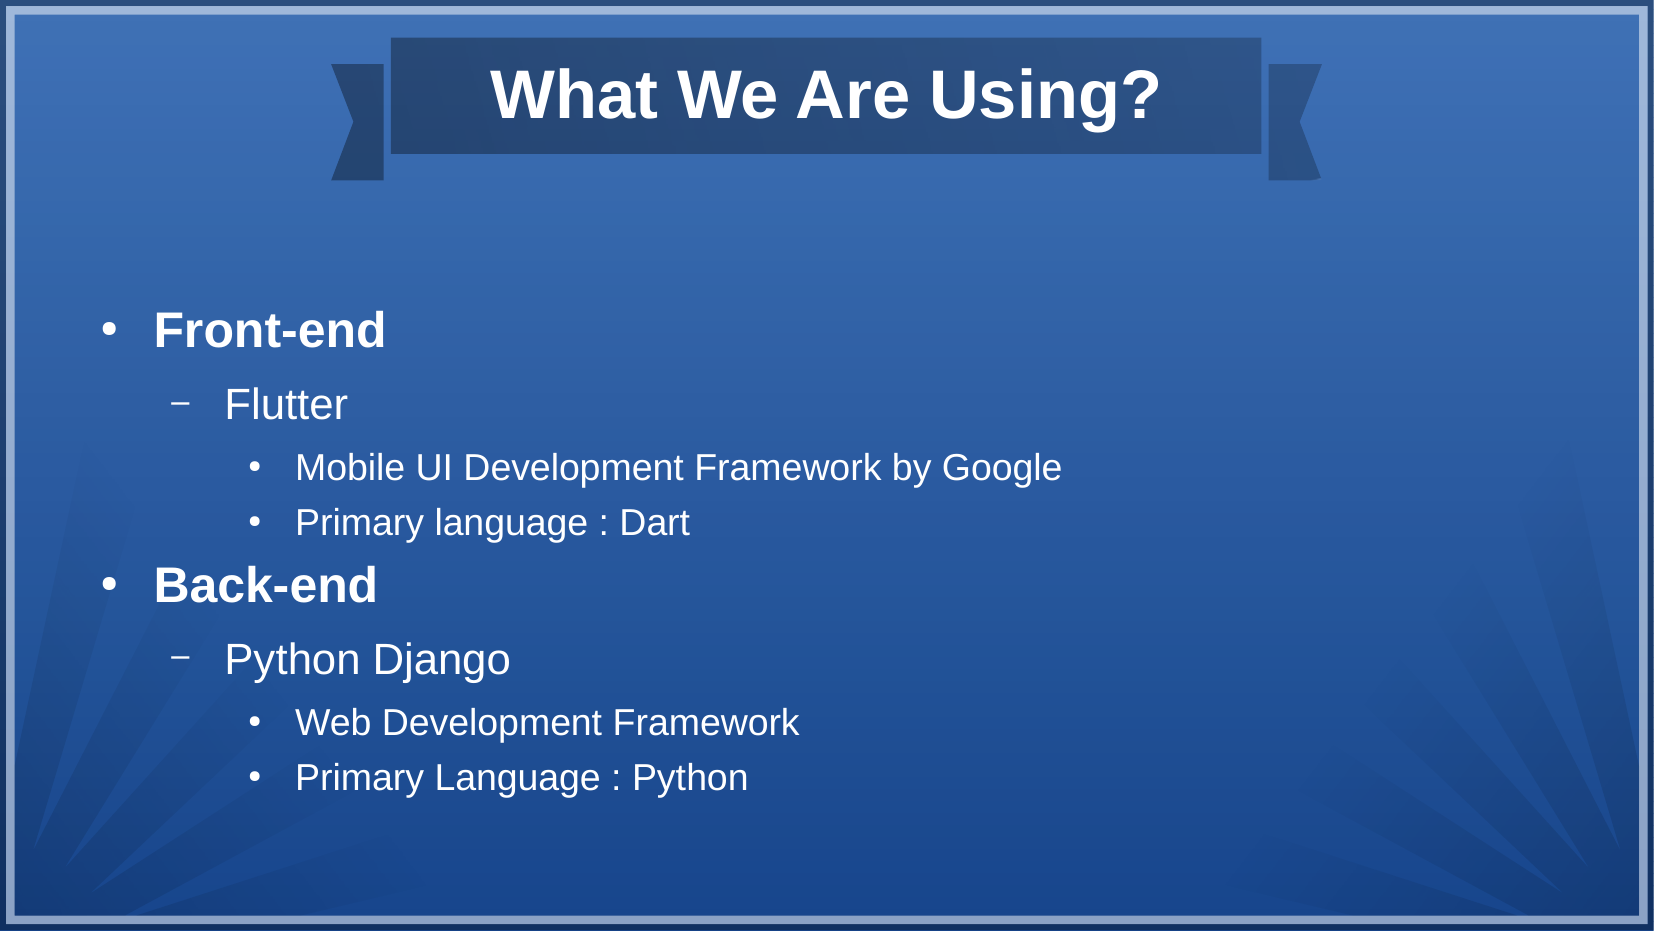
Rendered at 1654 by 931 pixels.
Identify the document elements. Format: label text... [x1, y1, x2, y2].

list Front-end Flutter Mobile UI Development Framework by Google Primary language : Dart Back-end Python Django Web Development Framework Primary Language : Python [82, 224, 1571, 848]
title What We Are Using? [389, 35, 1264, 154]
